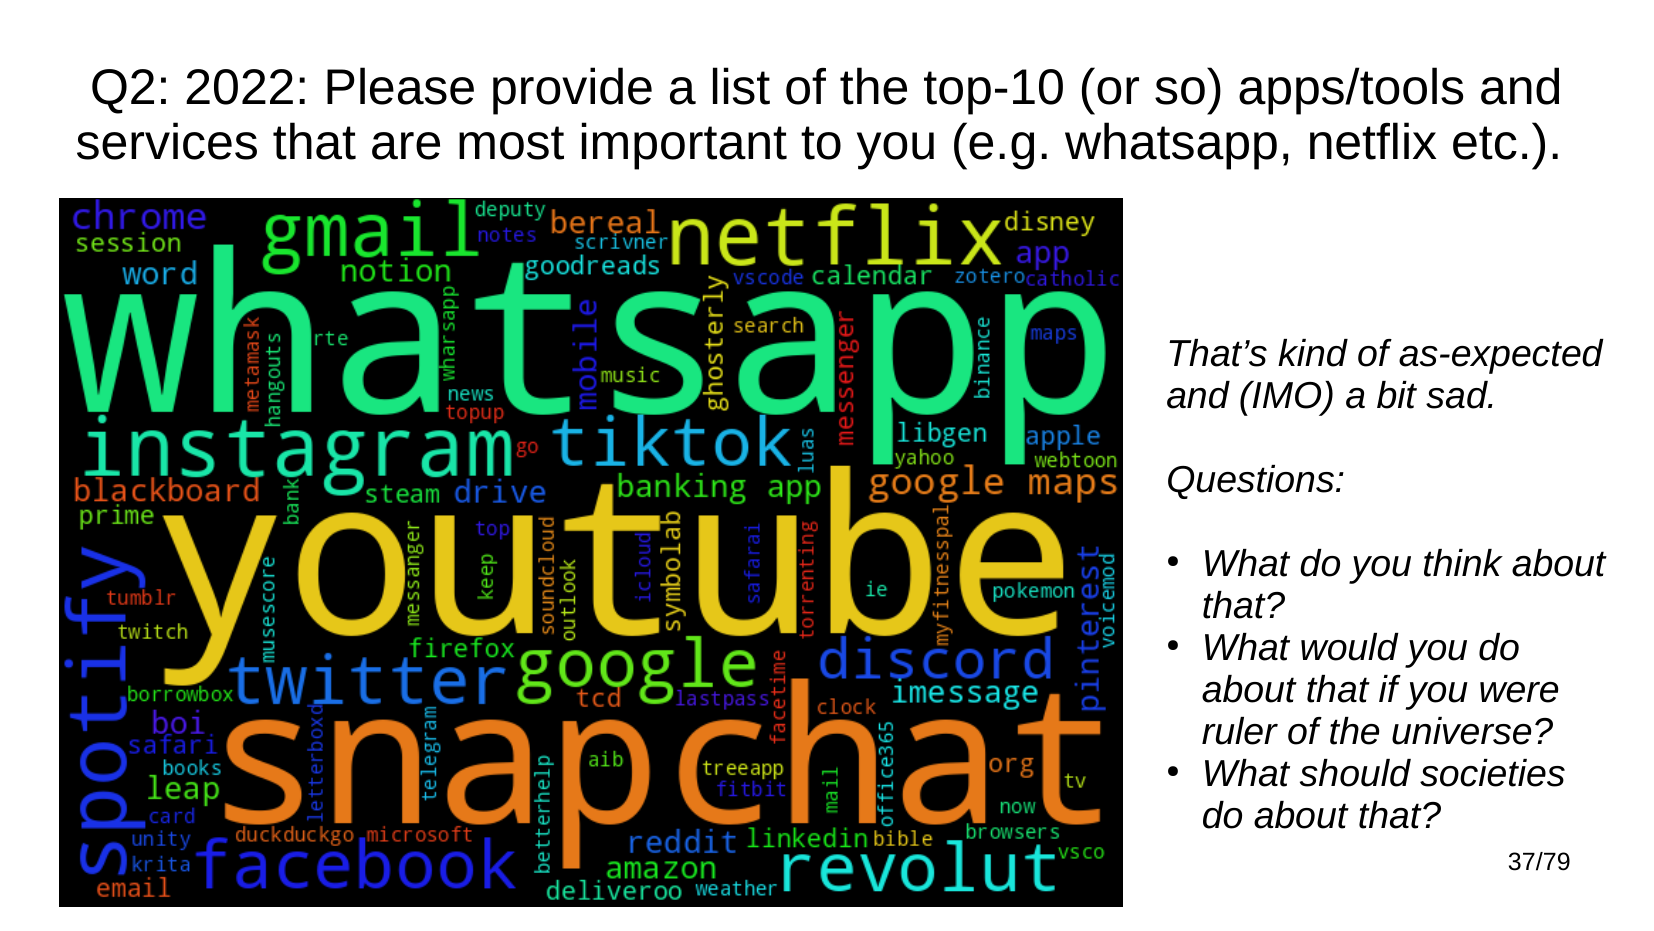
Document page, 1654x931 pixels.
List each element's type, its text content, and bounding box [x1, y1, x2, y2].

text_box That’s kind of as-expected and (IMO) a bit sad. Questions: What do you think about that? What would you do about that if you were ruler of the universe? What should societies do about that? [1151, 324, 1625, 886]
picture [59, 198, 1123, 908]
title Q2: 2022: Please provide a list of the top-10 (or so) apps/tools and services that are most important to you (e.g. whatsapp, netflix etc.). [29, 31, 1625, 199]
